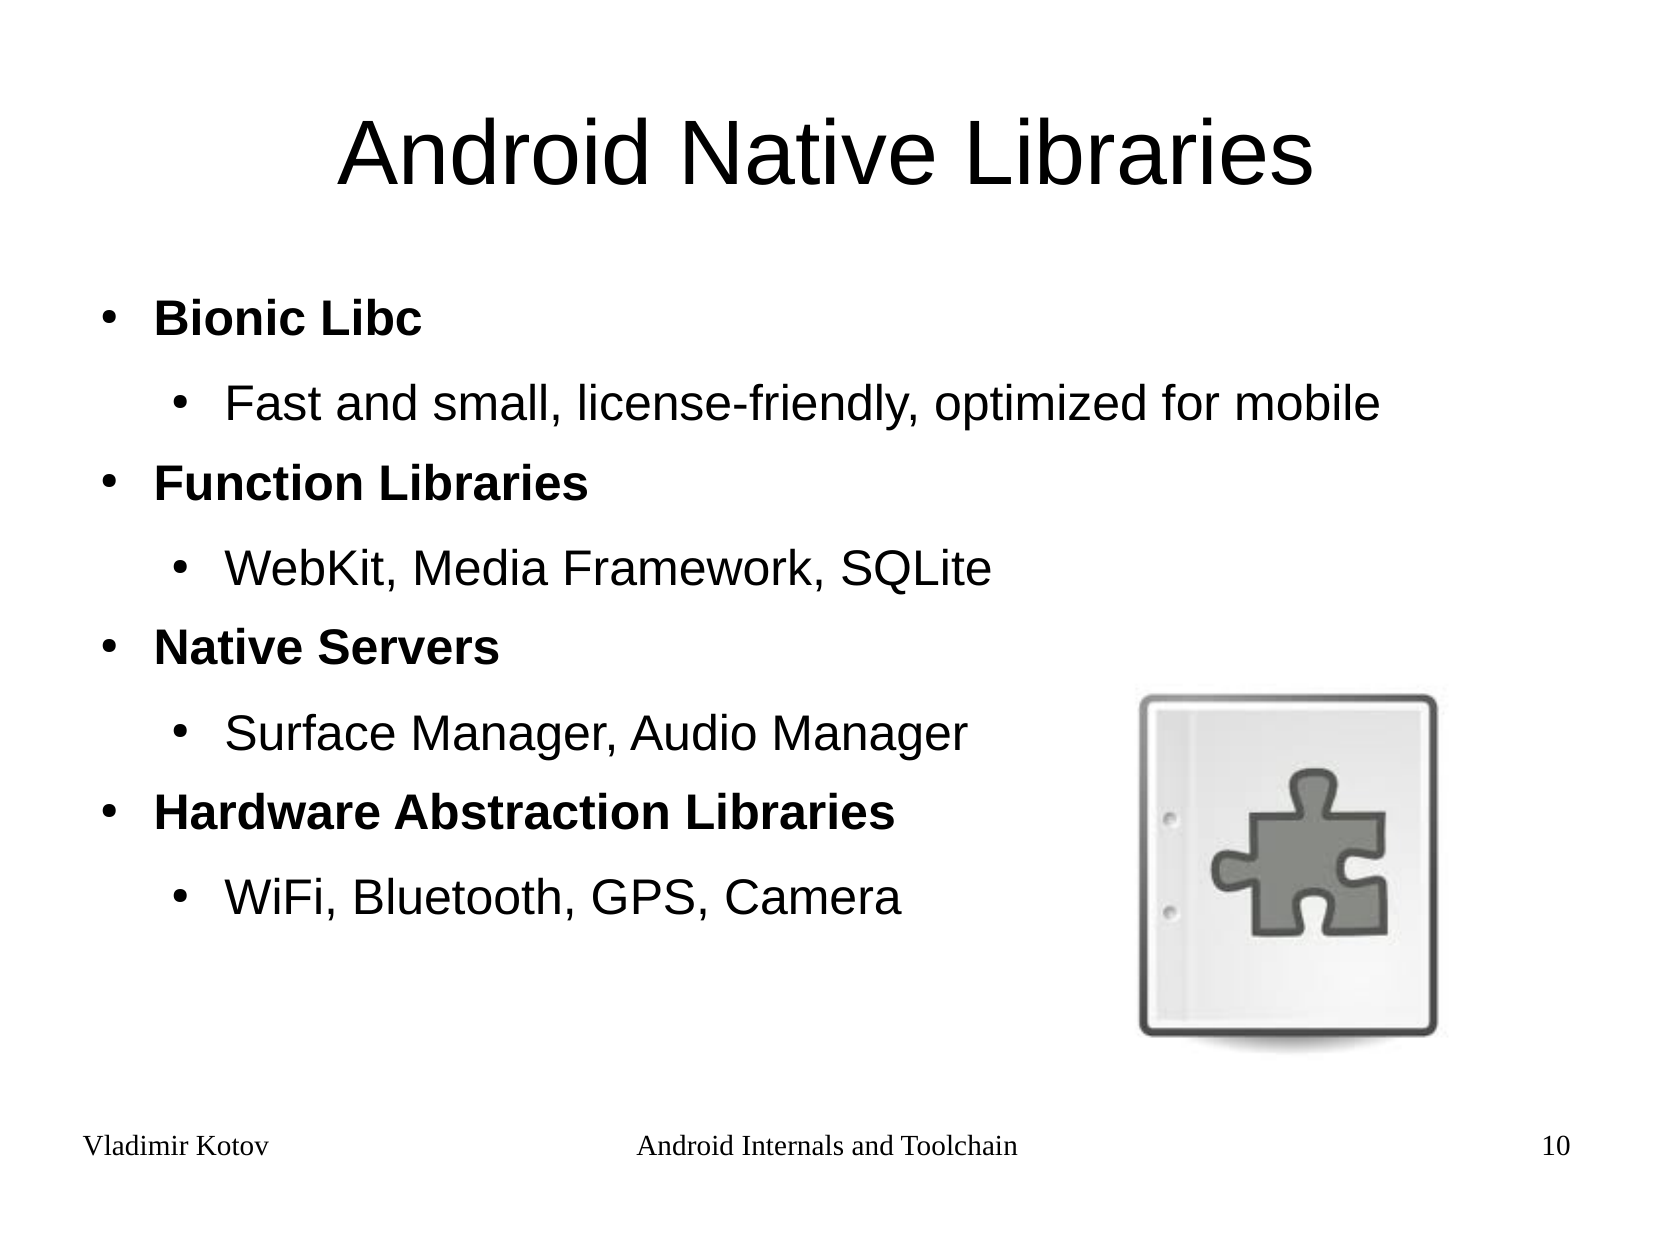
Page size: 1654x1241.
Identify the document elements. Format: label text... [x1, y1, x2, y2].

title Android Native Libraries [82, 56, 1571, 250]
list Bionic Libc Fast and small, license-friendly, optimized for mobile Function Libraries WebKit, Media Framework, SQLite Native Servers Surface Manager, Audio Manager Hardware Abstraction Libraries WiFi, Bluetooth, GPS, Camera [82, 290, 1571, 1109]
picture [1089, 669, 1488, 1061]
